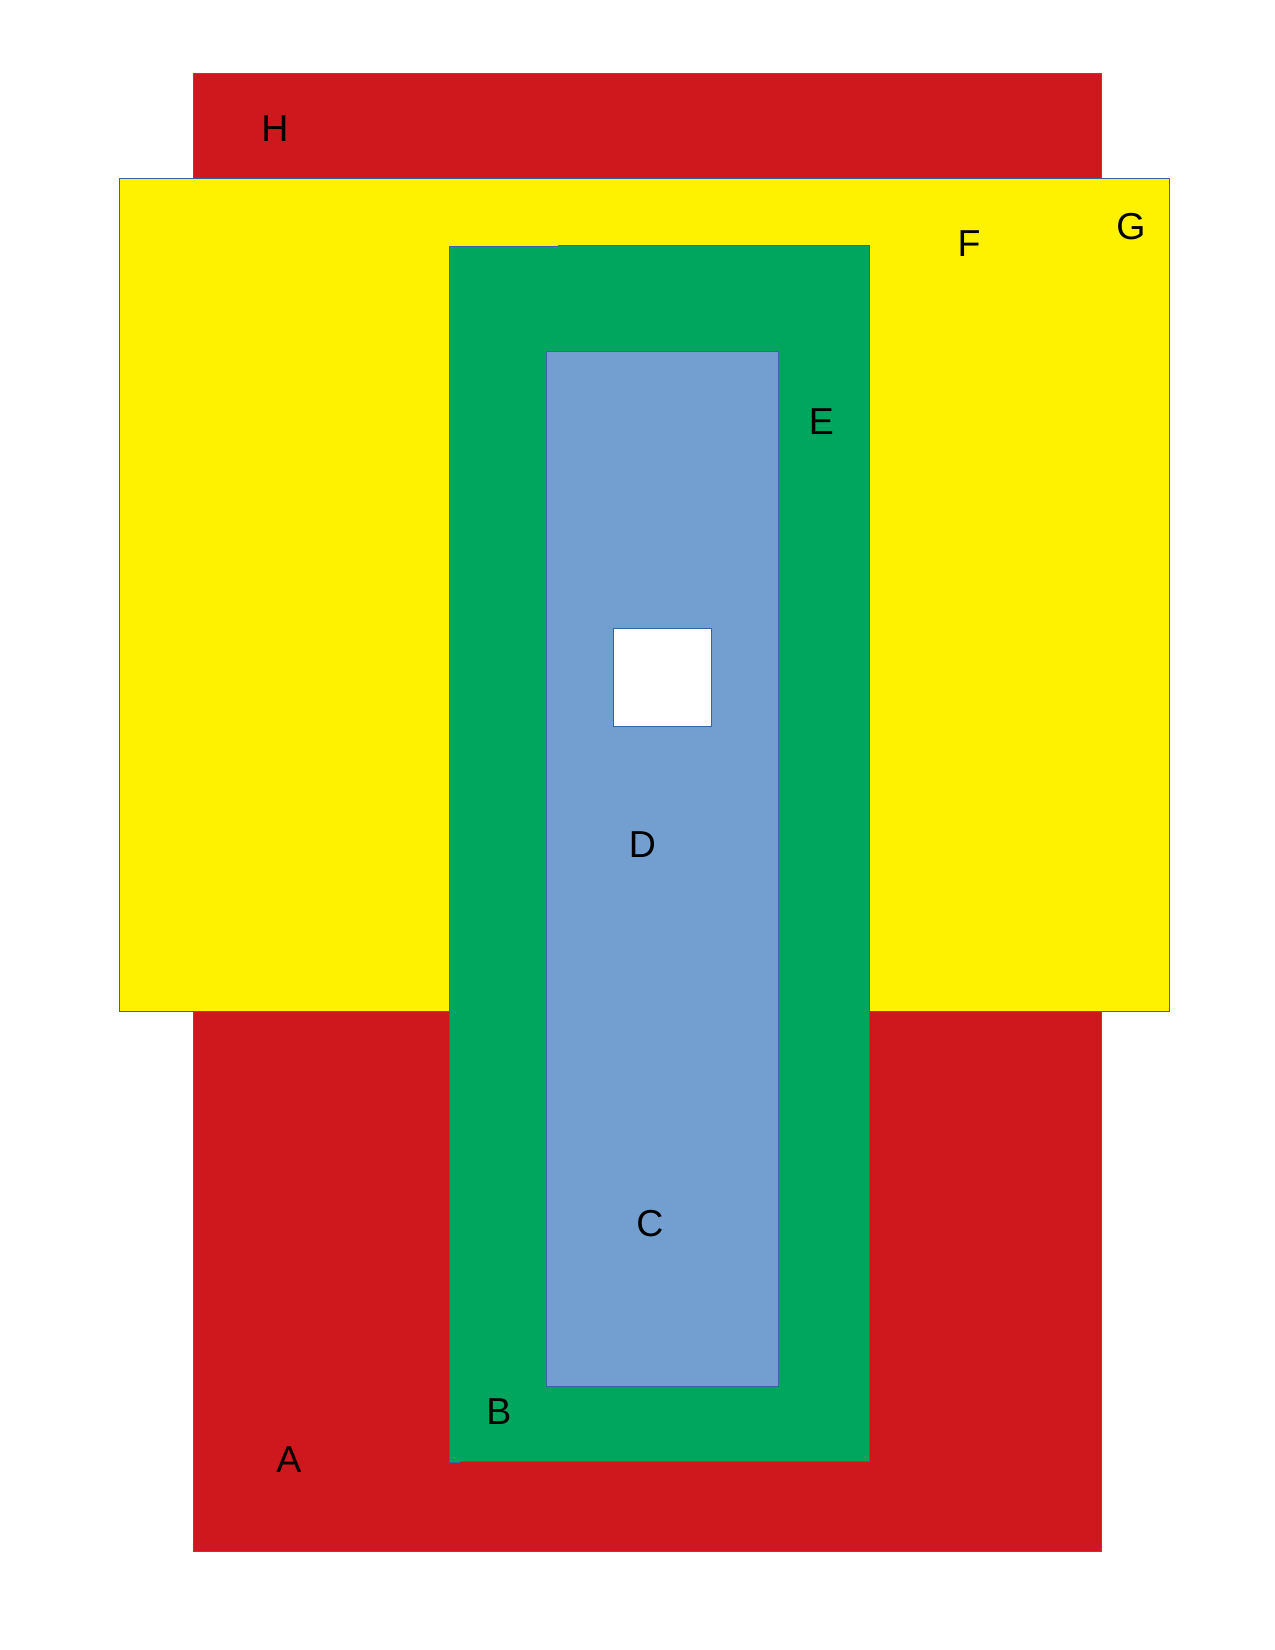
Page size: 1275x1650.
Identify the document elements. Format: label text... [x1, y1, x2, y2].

text_box B [471, 1382, 532, 1440]
text_box D [614, 816, 675, 873]
text_box G [1101, 197, 1162, 255]
text_box E [794, 392, 855, 450]
text_box A [261, 1431, 322, 1488]
text_box F [942, 215, 1003, 272]
text_box [119, 73, 1170, 1552]
text_box C [621, 1195, 682, 1252]
text_box H [246, 100, 307, 157]
